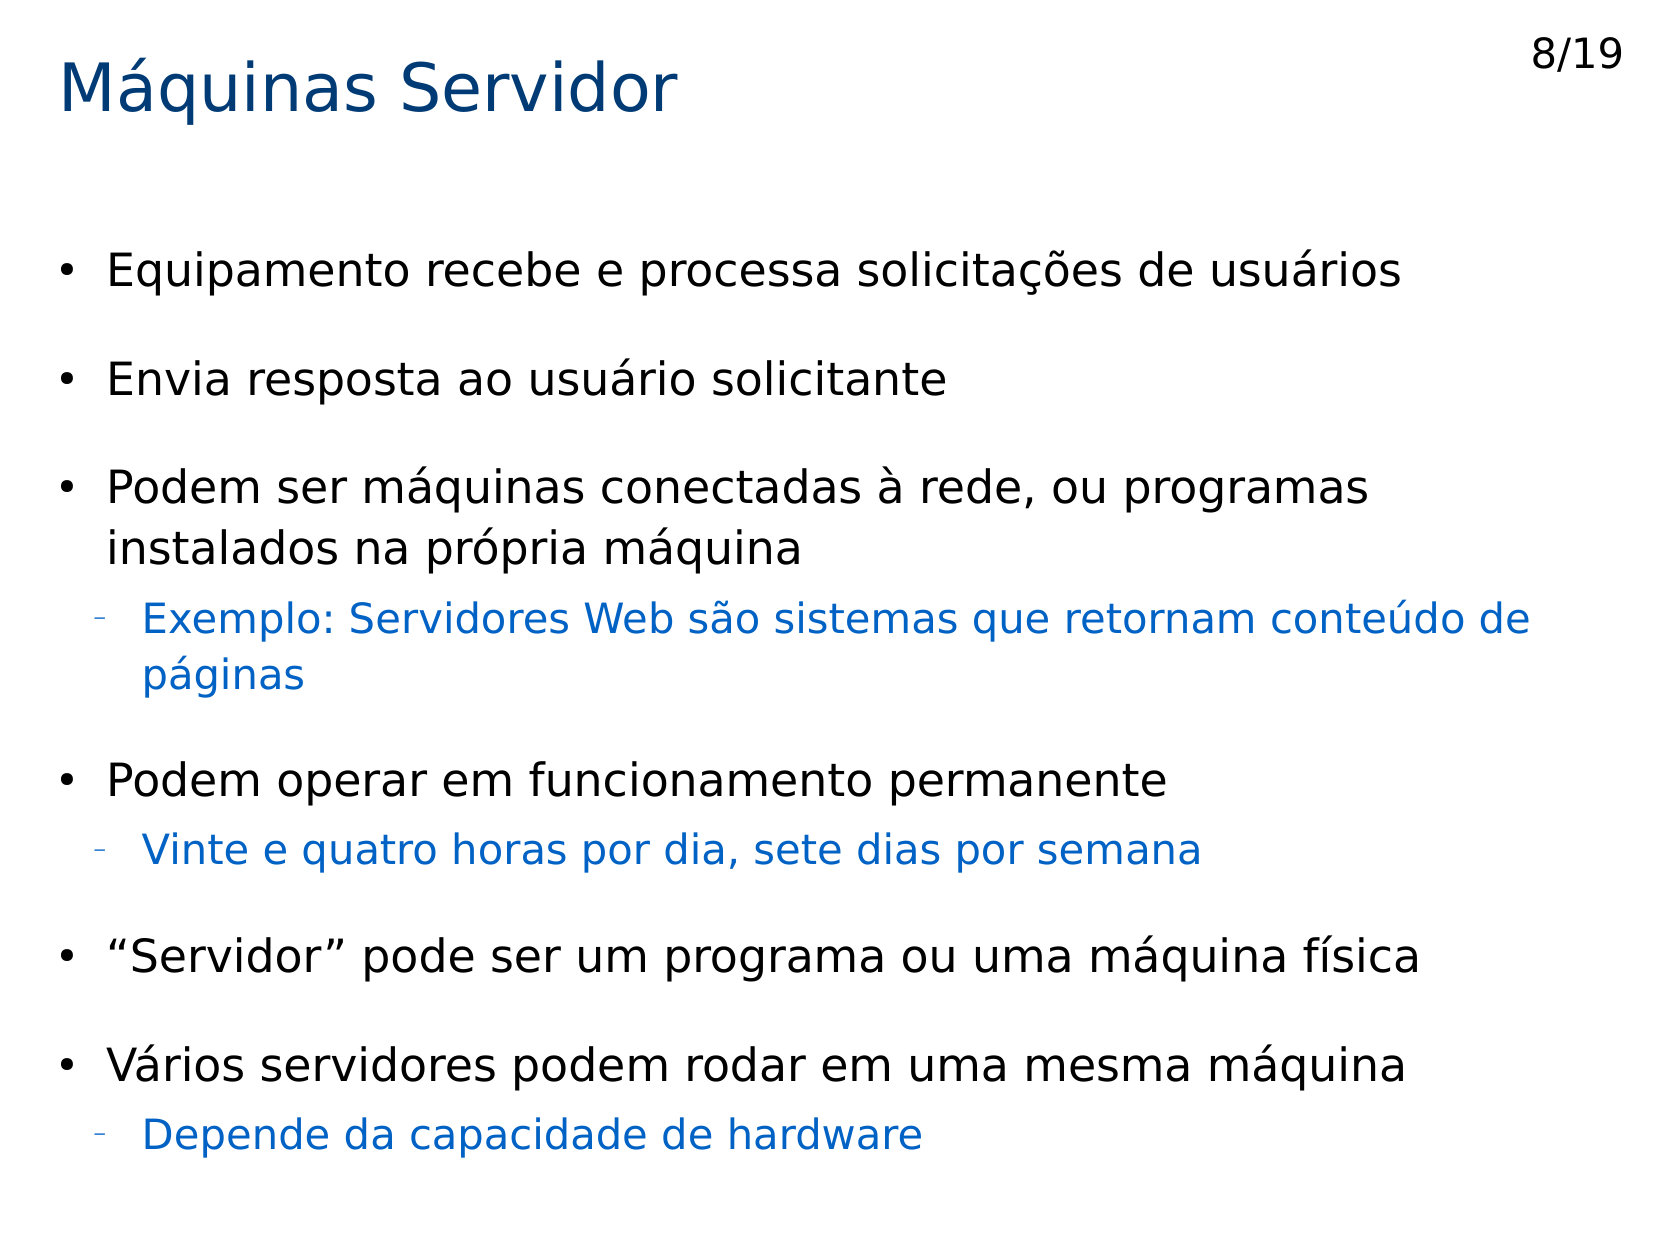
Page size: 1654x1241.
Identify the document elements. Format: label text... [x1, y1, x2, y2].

list Equipamento recebe e processa solicitações de usuários Envia resposta ao usuário solicitante Podem ser máquinas conectadas à rede, ou programas instalados na própria máquina Exemplo: Servidores Web são sistemas que retornam conteúdo de páginas Podem operar em funcionamento permanente Vinte e quatro horas por dia, sete dias por semana “Servidor” pode ser um programa ou uma máquina física Vários servidores podem rodar em uma mesma máquina Depende da capacidade de hardware [59, 236, 1595, 1211]
title Máquinas Servidor [59, 29, 1506, 148]
